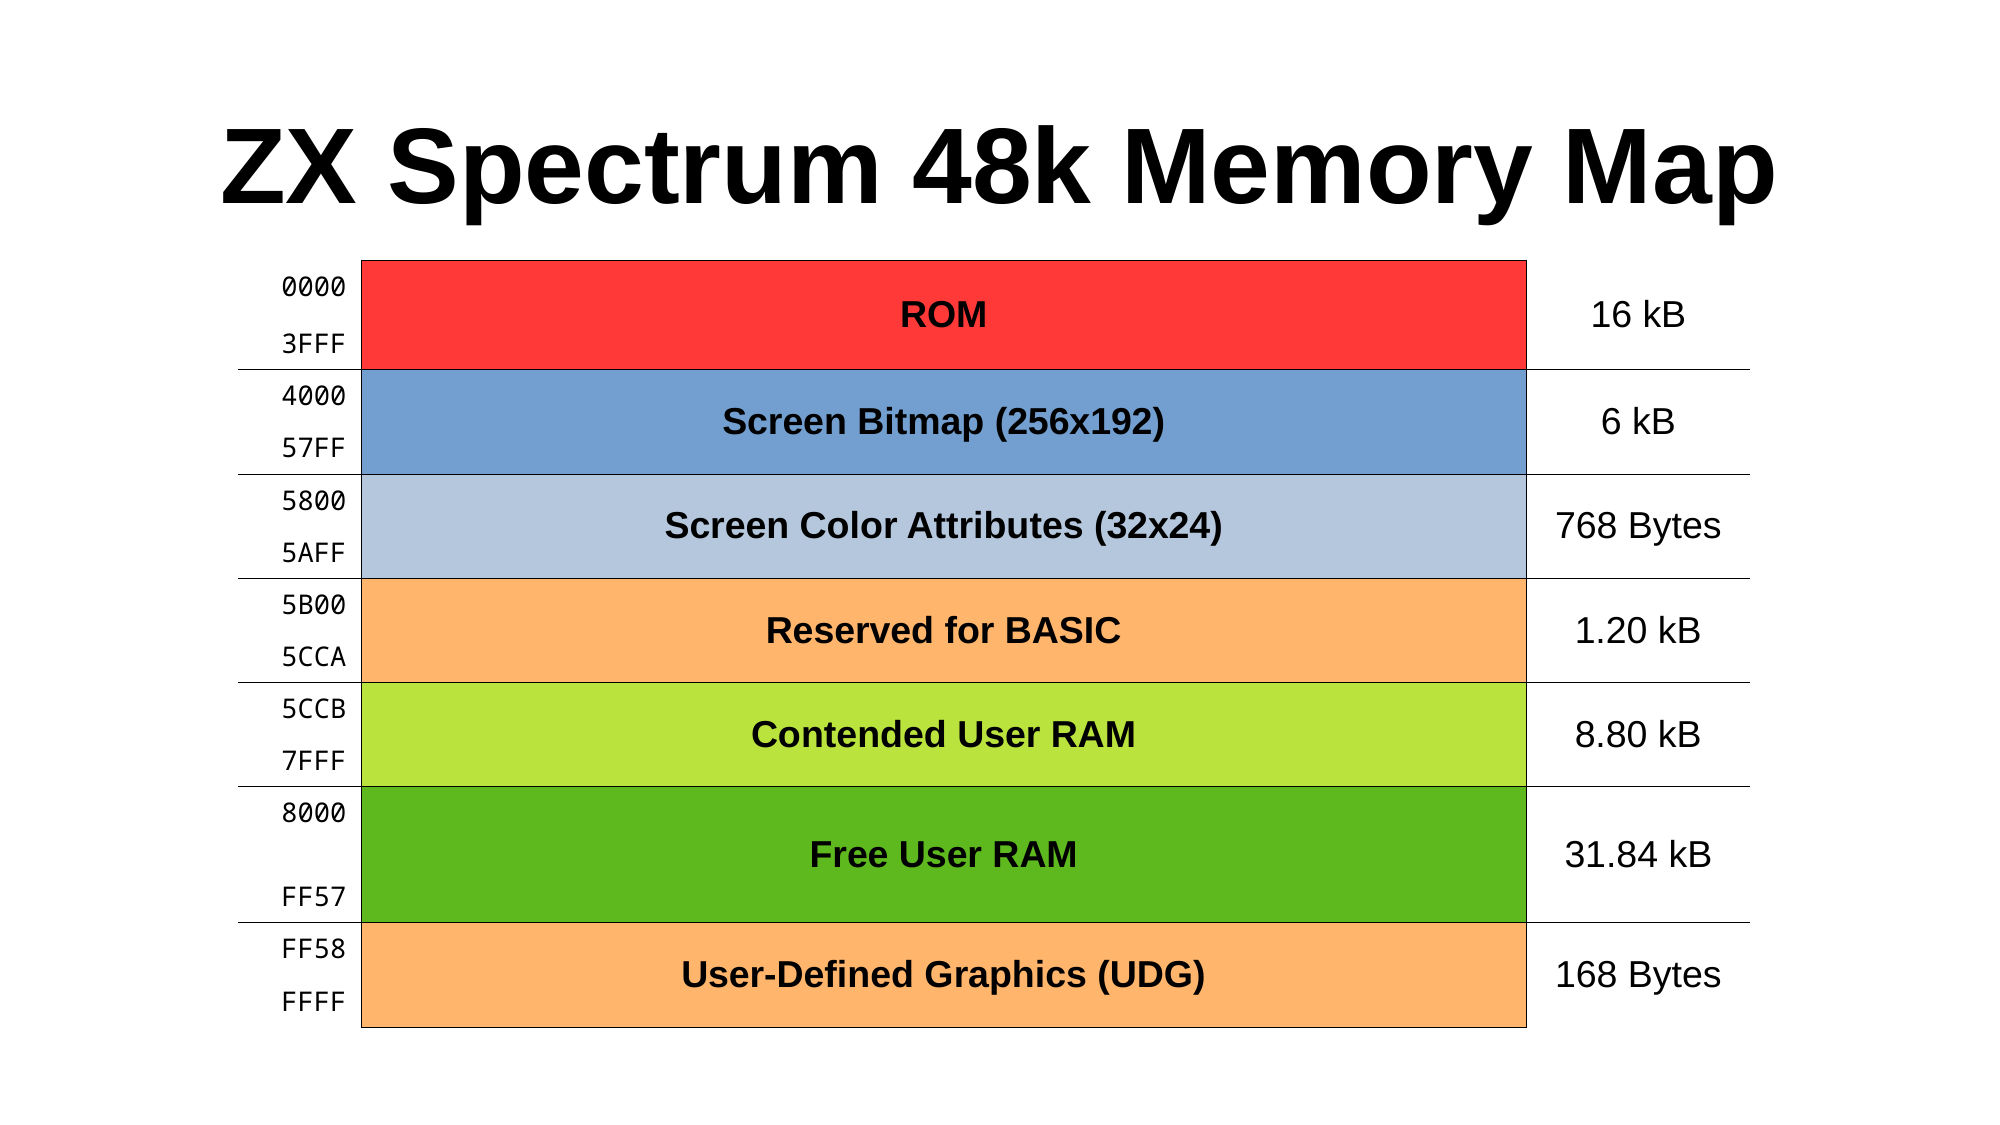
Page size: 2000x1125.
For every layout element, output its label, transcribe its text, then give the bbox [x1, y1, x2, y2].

table_cell Free User RAM [362, 787, 1526, 922]
table_cell 768 Bytes [1527, 475, 1750, 578]
title ZX Spectrum 48k Memory Map [137, 59, 1862, 278]
table_cell 5CCA [238, 630, 361, 682]
table_cell 3FFF [238, 312, 361, 369]
table_cell Contended User RAM [362, 683, 1526, 786]
table_cell 5AFF [238, 526, 361, 578]
table_cell 1.20 kB [1527, 579, 1750, 682]
table_cell 6 kB [1527, 370, 1750, 474]
table_header 16 kB [1527, 260, 1750, 369]
table_cell FF58 [238, 923, 361, 975]
table_cell 5CCB [238, 683, 361, 734]
table_cell 4000 [238, 370, 361, 421]
table_cell Screen Color Attributes (32x24) [362, 475, 1526, 578]
table_cell 5800 [238, 475, 361, 526]
table_cell FFFF [238, 975, 361, 1027]
table_cell 168 Bytes [1527, 923, 1750, 1027]
table_cell 57FF [238, 421, 361, 474]
table_cell Screen Bitmap (256x192) [362, 370, 1526, 474]
table_header ROM [362, 261, 1526, 369]
table_cell 31.84 kB [1527, 787, 1750, 922]
table_cell 5B00 [238, 579, 361, 630]
table_cell Reserved for BASIC [362, 579, 1526, 682]
table_cell User-Defined Graphics (UDG) [362, 923, 1526, 1027]
table_cell 8000 [238, 787, 361, 839]
table_cell 8.80 kB [1527, 683, 1750, 786]
table_cell FF57 [238, 839, 361, 922]
table_header 0000 [238, 260, 361, 312]
table_cell 7FFF [238, 734, 361, 786]
